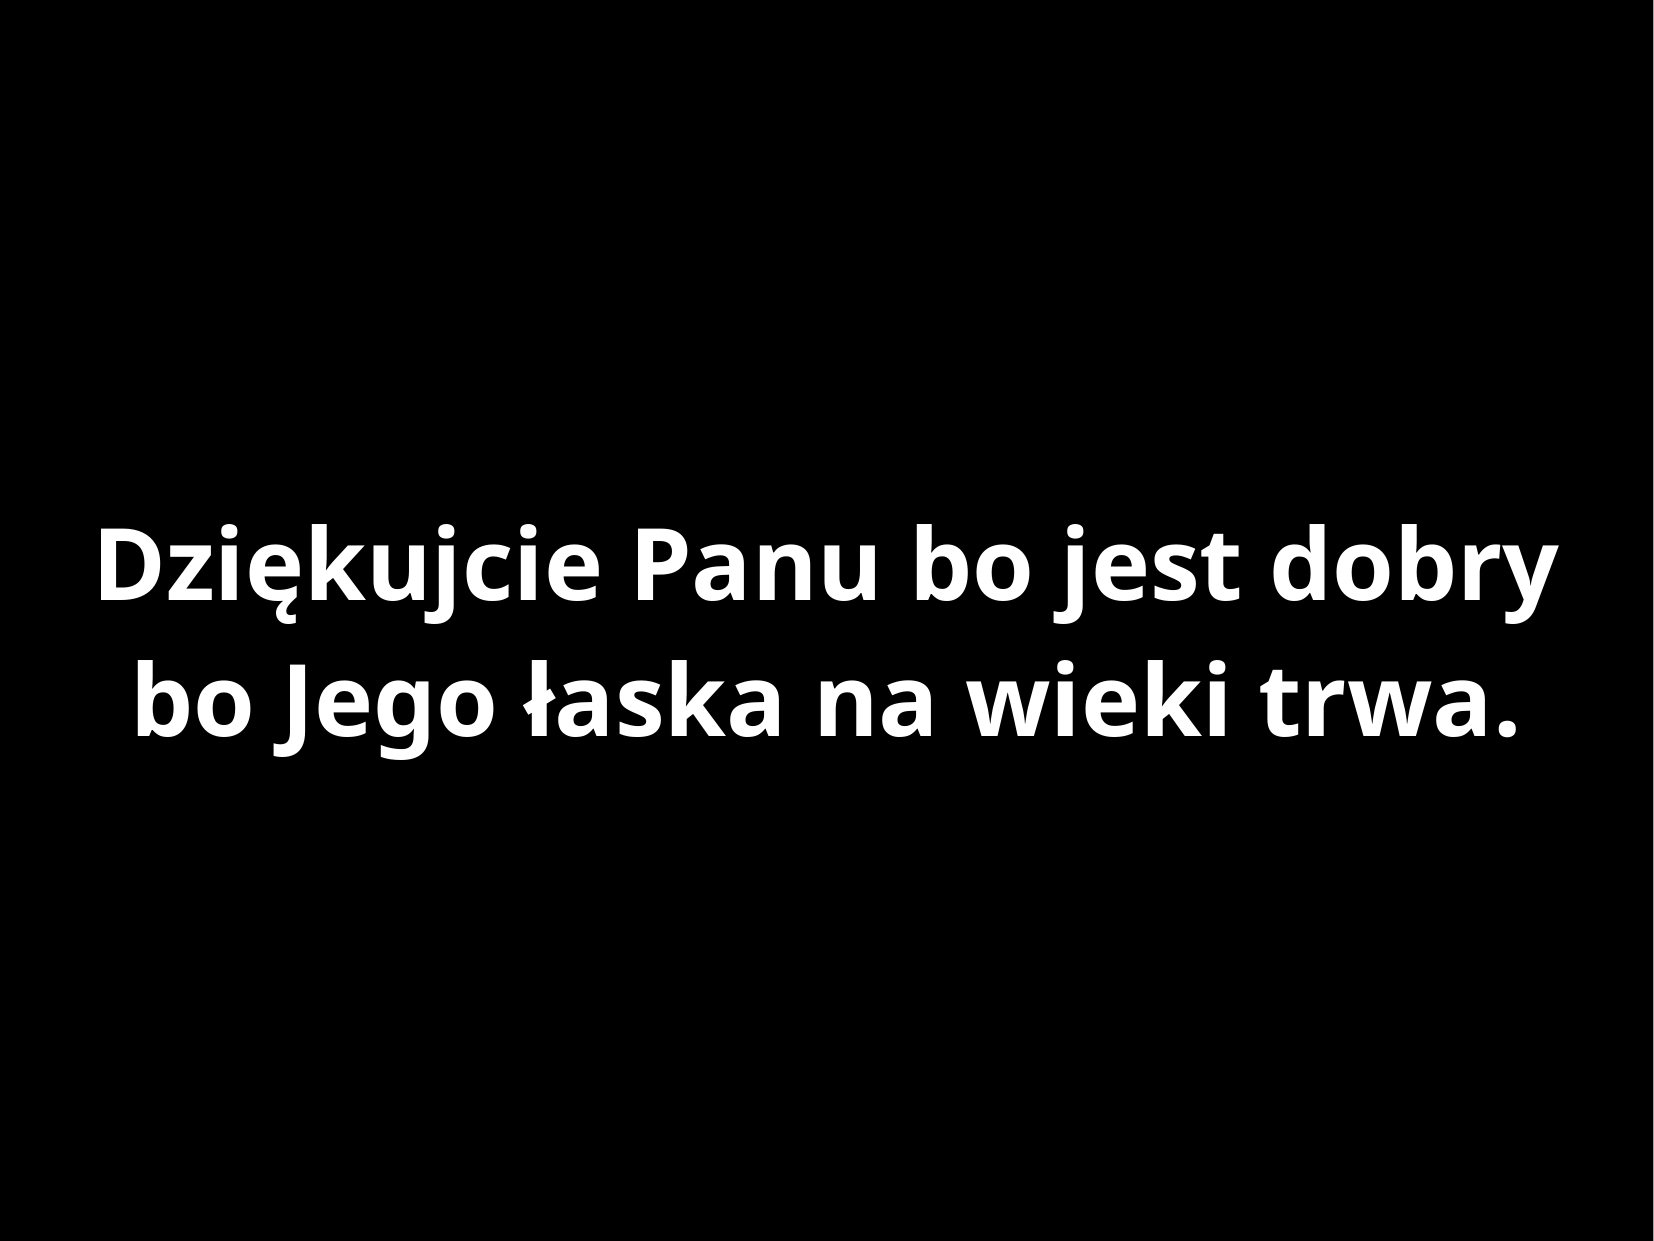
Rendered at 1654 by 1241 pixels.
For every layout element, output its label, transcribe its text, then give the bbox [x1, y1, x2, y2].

title Dziękujcie Panu bo jest dobry bo Jego łaska na wieki trwa. [0, 0, 1654, 1241]
